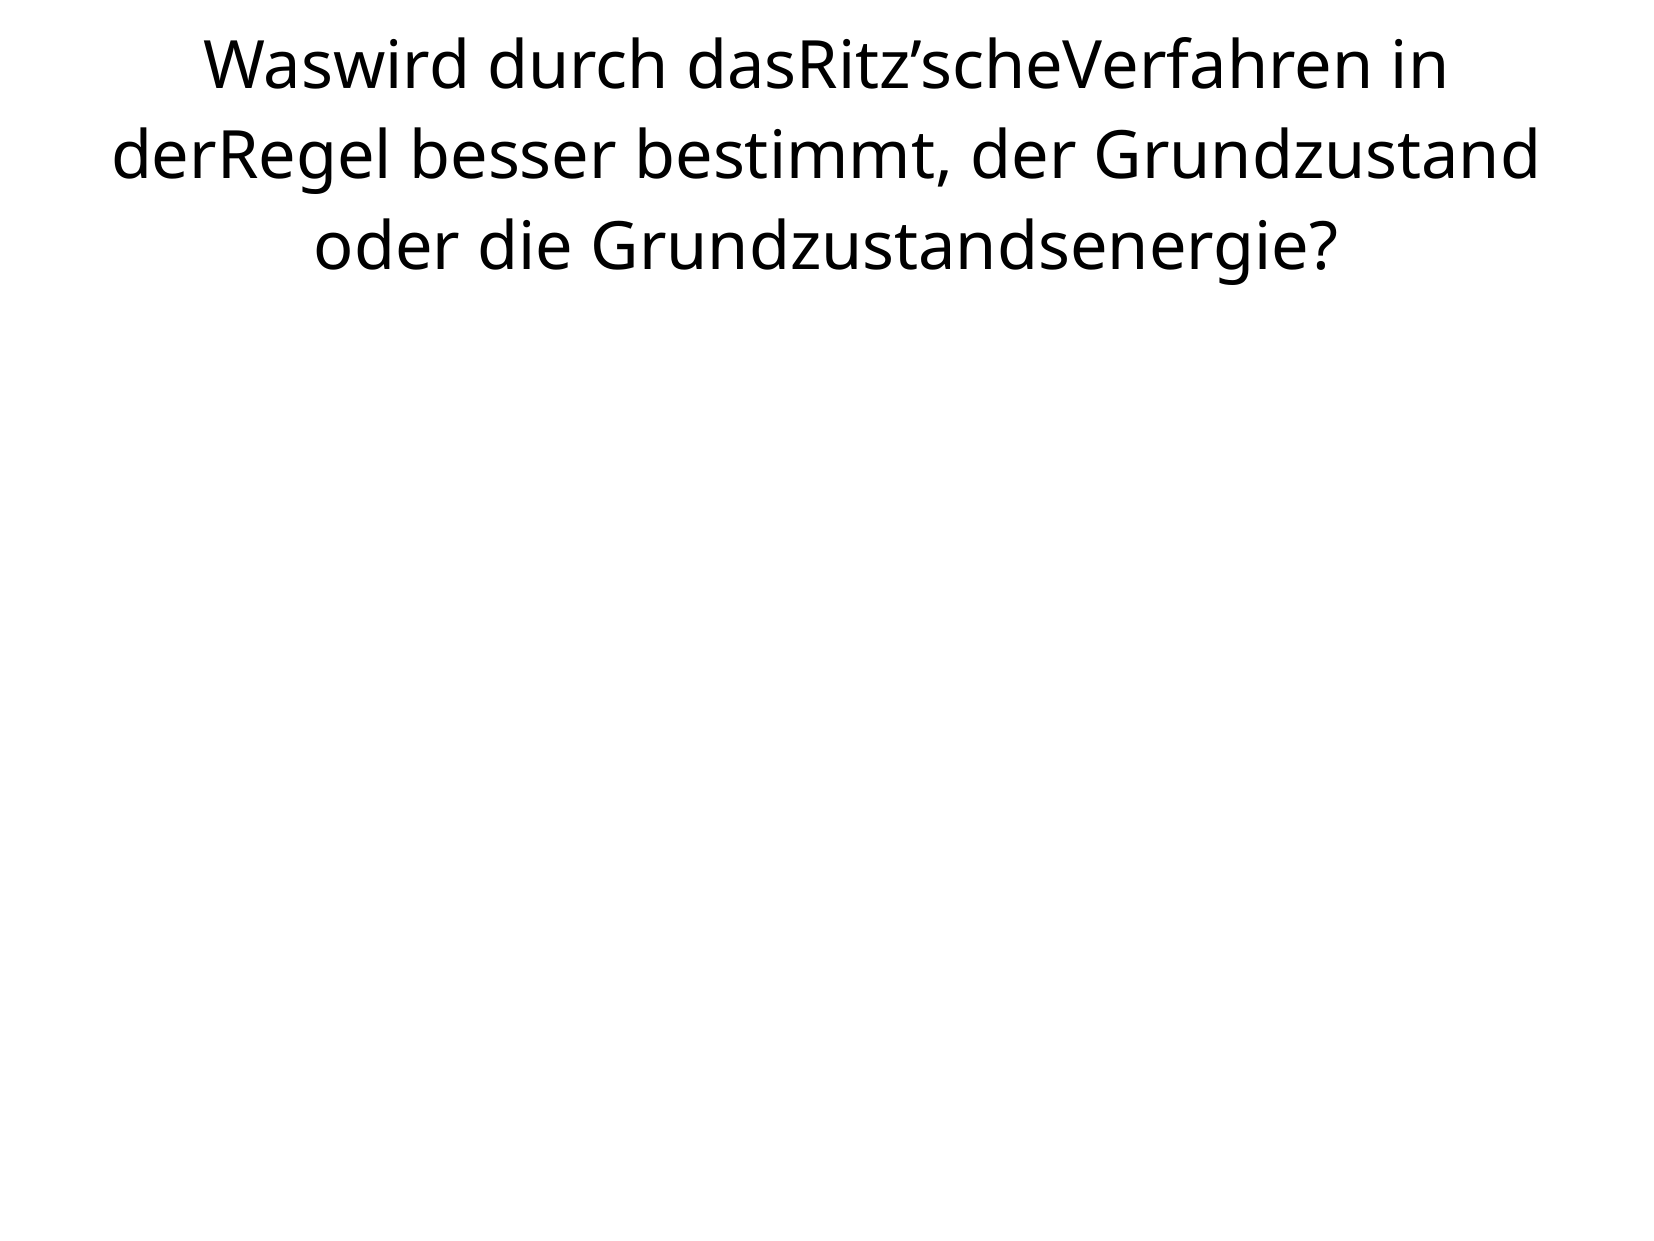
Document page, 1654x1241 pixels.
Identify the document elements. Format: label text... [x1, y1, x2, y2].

title Waswird durch dasRitz’scheVerfahren in derRegel besser bestimmt, der Grundzustand oder die Grundzustandsenergie? [82, 19, 1571, 287]
